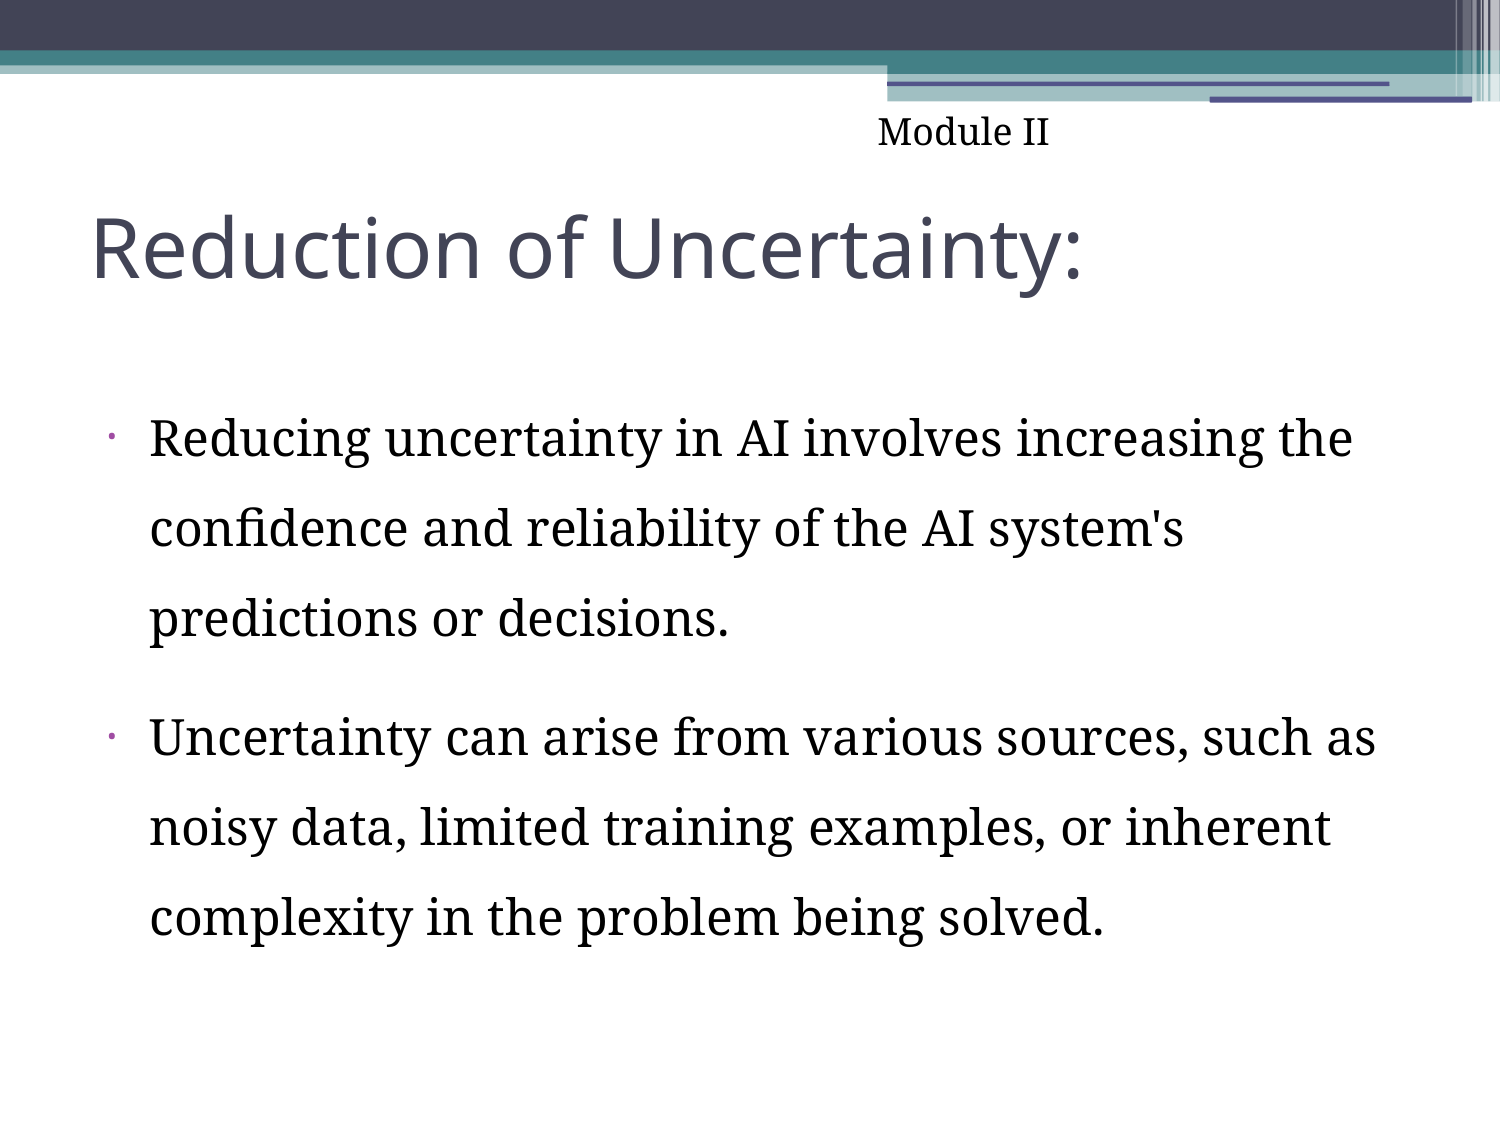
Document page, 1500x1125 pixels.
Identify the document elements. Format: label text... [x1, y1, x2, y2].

footer Module II [862, 100, 1080, 176]
list Reducing uncertainty in AI involves increasing the confidence and reliability of the AI system's predictions or decisions. Uncertainty can arise from various sources, such as noisy data, limited training examples, or inherent complexity in the problem being solved. [75, 368, 1425, 1079]
title Reduction of Uncertainty: [75, 187, 1425, 363]
